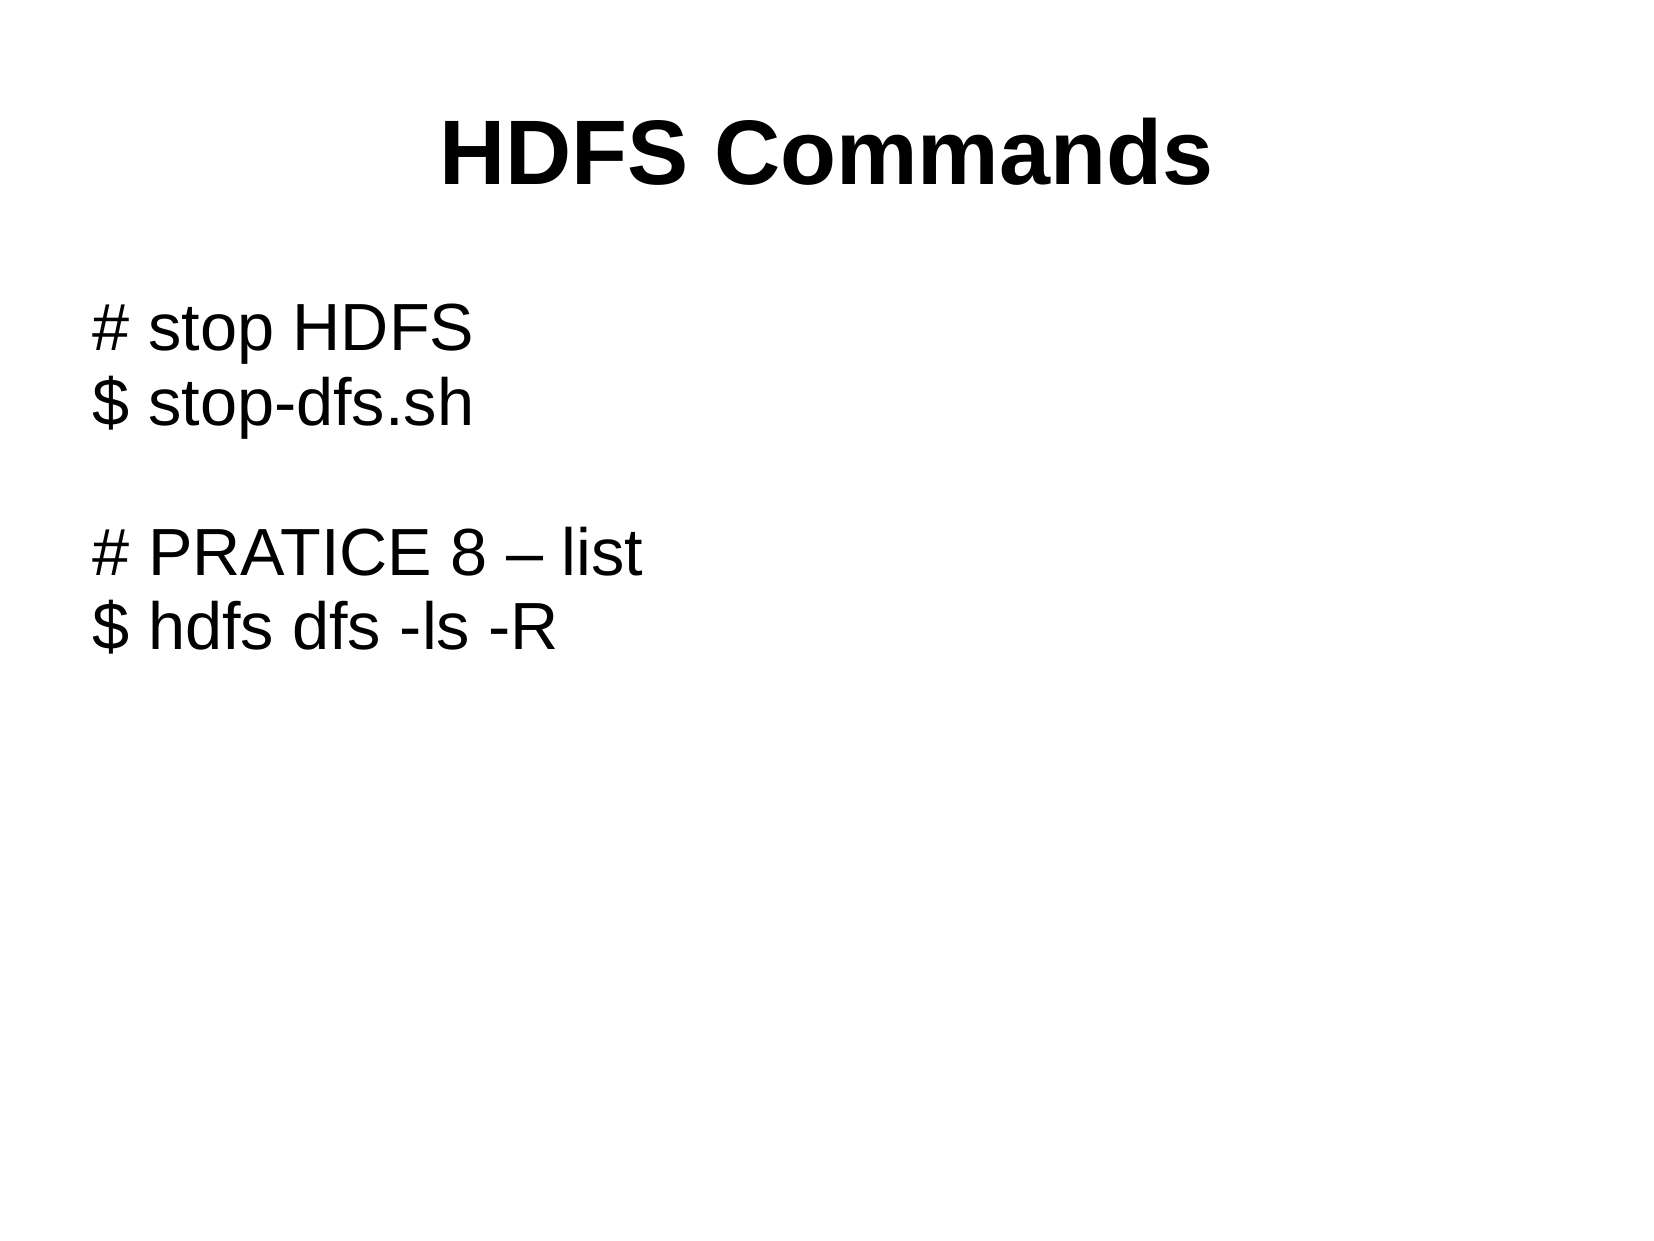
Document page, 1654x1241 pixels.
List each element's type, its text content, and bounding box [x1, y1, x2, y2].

subtitle # stop HDFS $ stop-dfs.sh # PRATICE 8 – list $ hdfs dfs -ls -R [92, 290, 1581, 1010]
title HDFS Commands [82, 49, 1571, 257]
